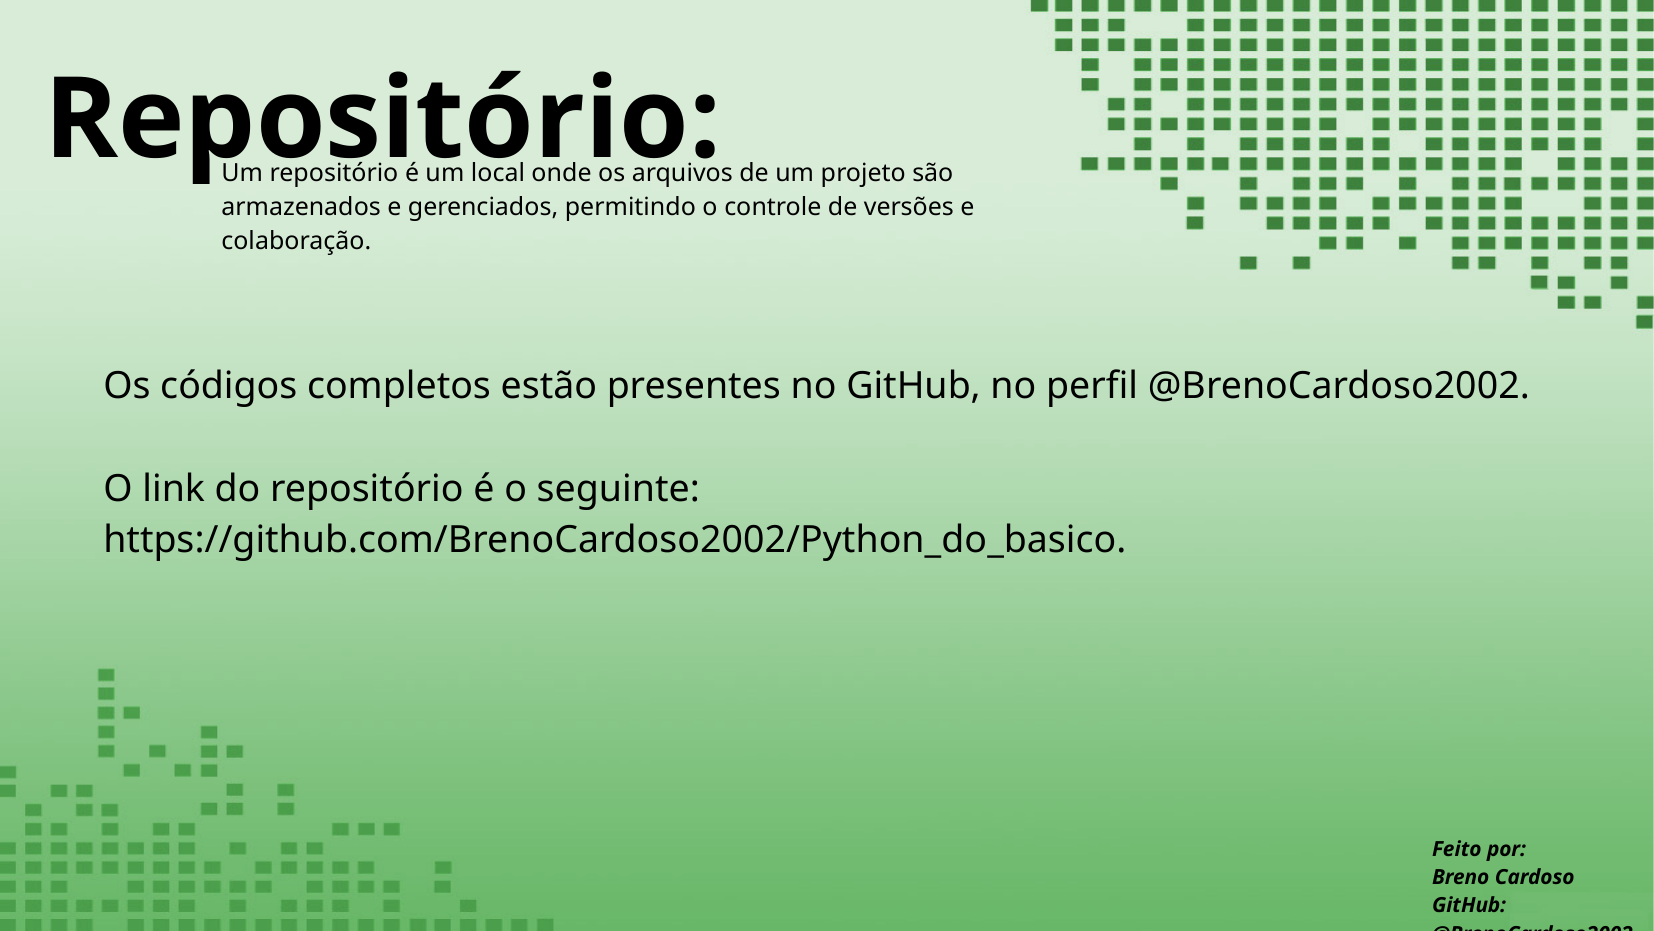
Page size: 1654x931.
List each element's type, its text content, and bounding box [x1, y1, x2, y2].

text_box Um repositório é um local onde os arquivos de um projeto são armazenados e gerenciados, permitindo o controle de versões e colaboração. [206, 147, 1034, 246]
text_box Os códigos completos estão presentes no GitHub, no perfil @BrenoCardoso2002. O link do repositório é o seguinte: https://github.com/BrenoCardoso2002/Python_do_basico. [88, 351, 1511, 532]
picture [0, 0, 1654, 931]
text_box Repositório: [29, 29, 886, 169]
text_box Feito por: Breno Cardoso GitHub: @BrenoCardoso2002 [1417, 826, 1654, 931]
